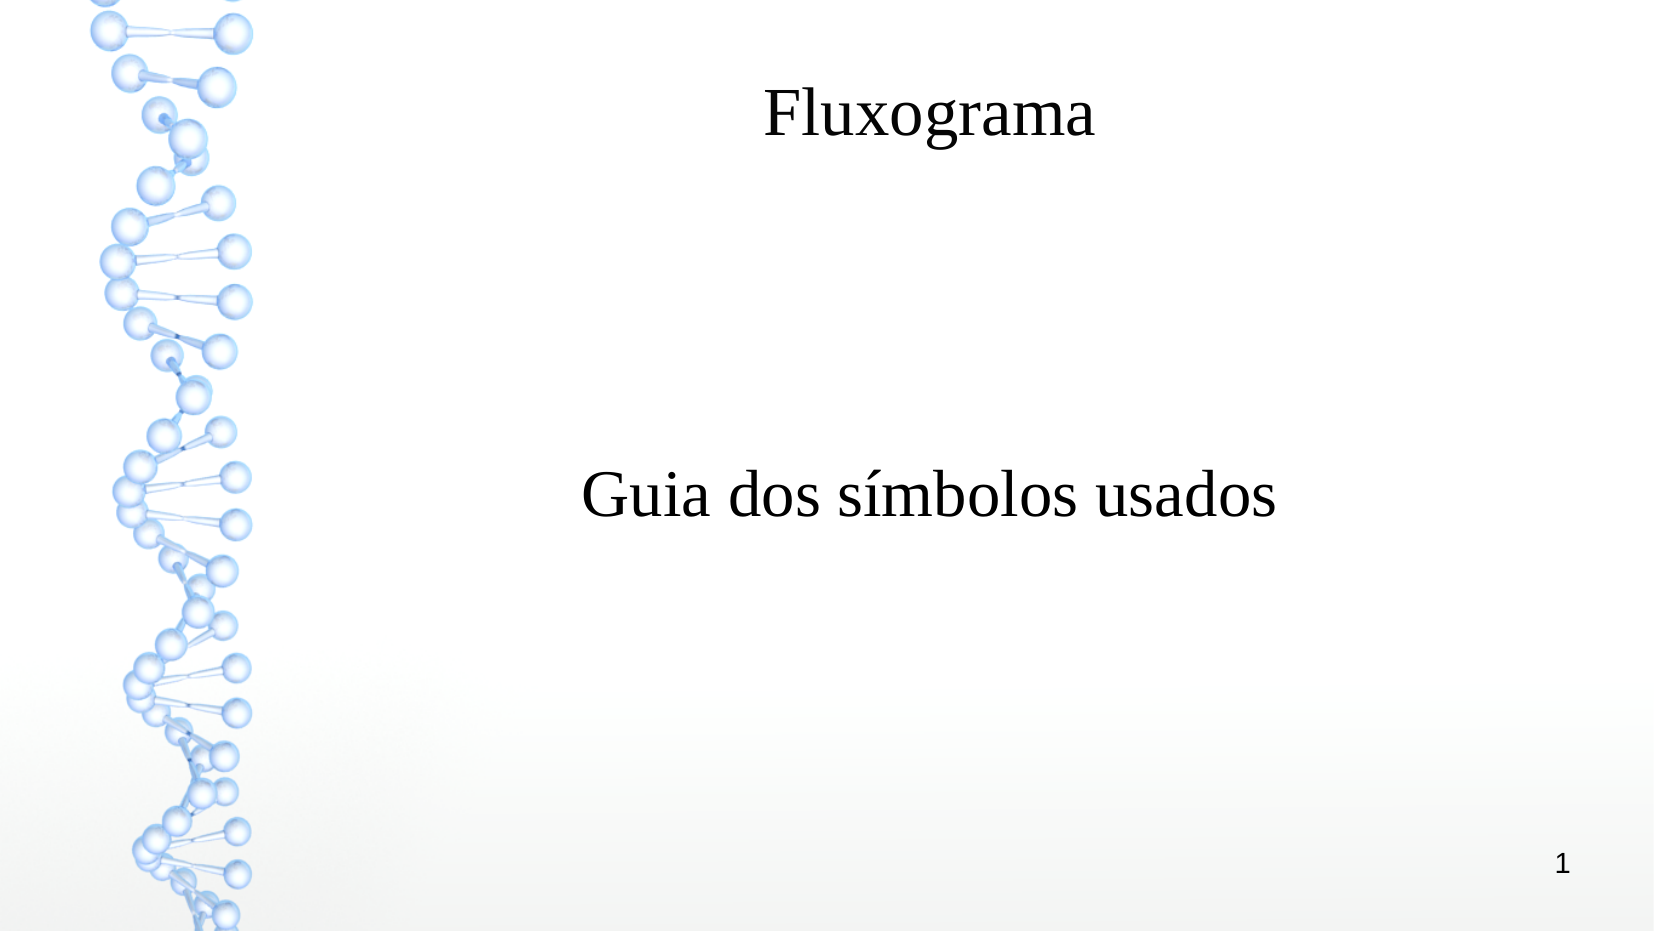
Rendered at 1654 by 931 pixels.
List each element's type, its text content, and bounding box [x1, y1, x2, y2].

title Fluxograma [265, 35, 1595, 189]
picture [0, 0, 1654, 931]
subtitle Guia dos símbolos usados [265, 224, 1595, 764]
